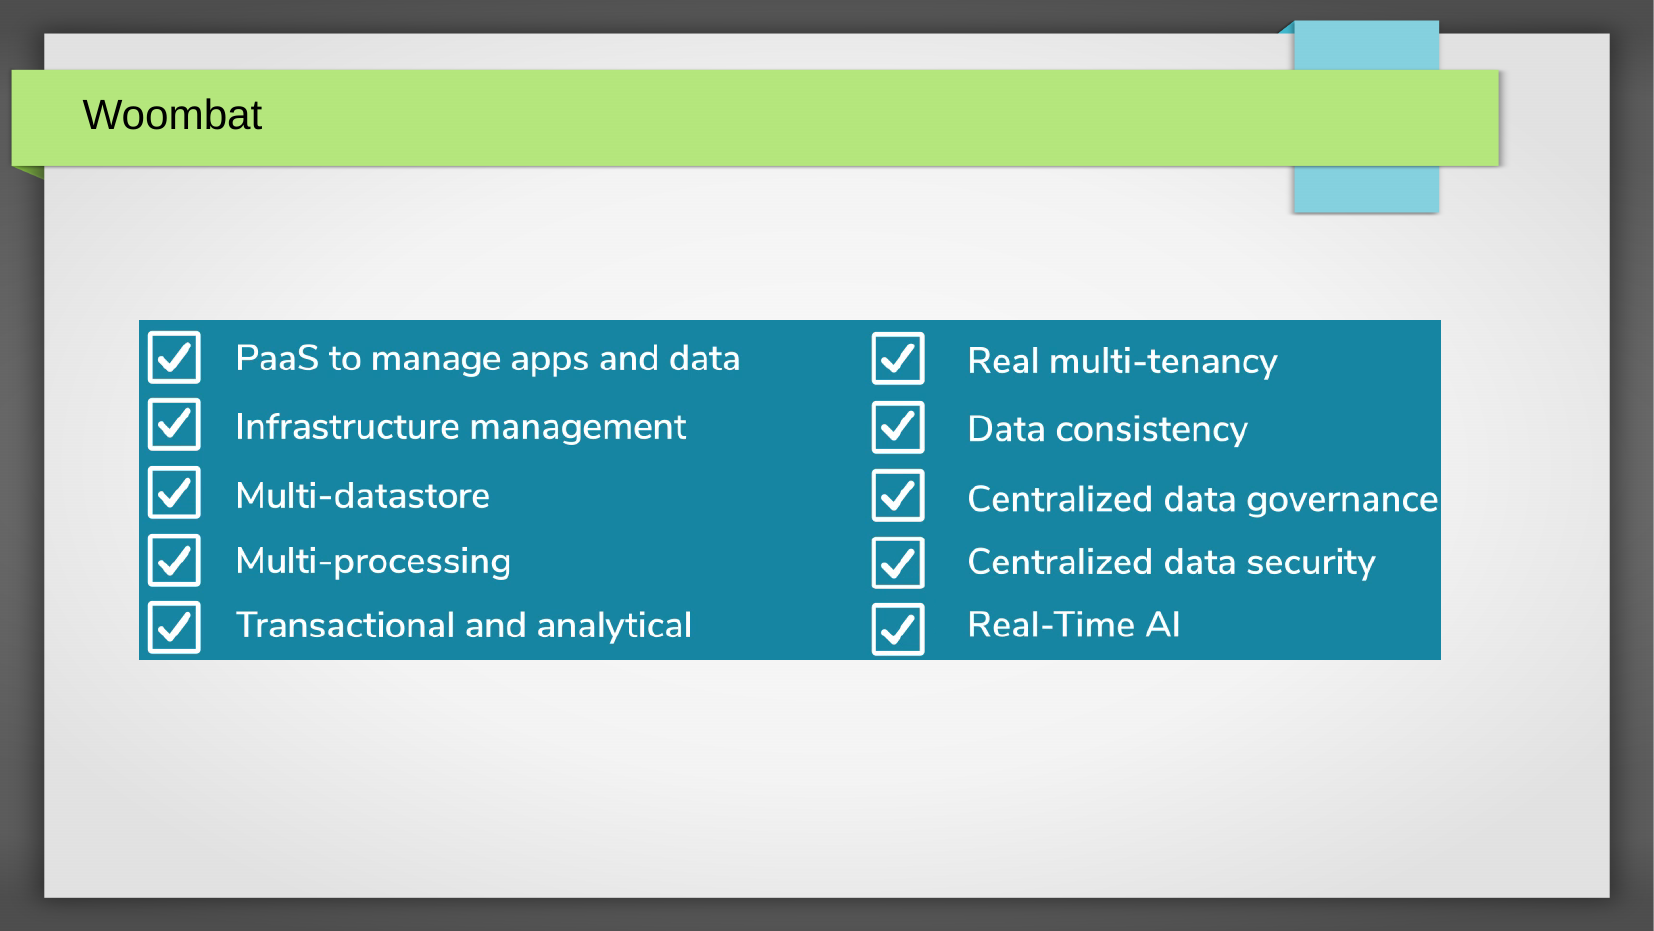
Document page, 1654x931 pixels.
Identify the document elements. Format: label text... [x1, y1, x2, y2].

title Woombat [82, 70, 1264, 160]
picture [0, 0, 1654, 931]
